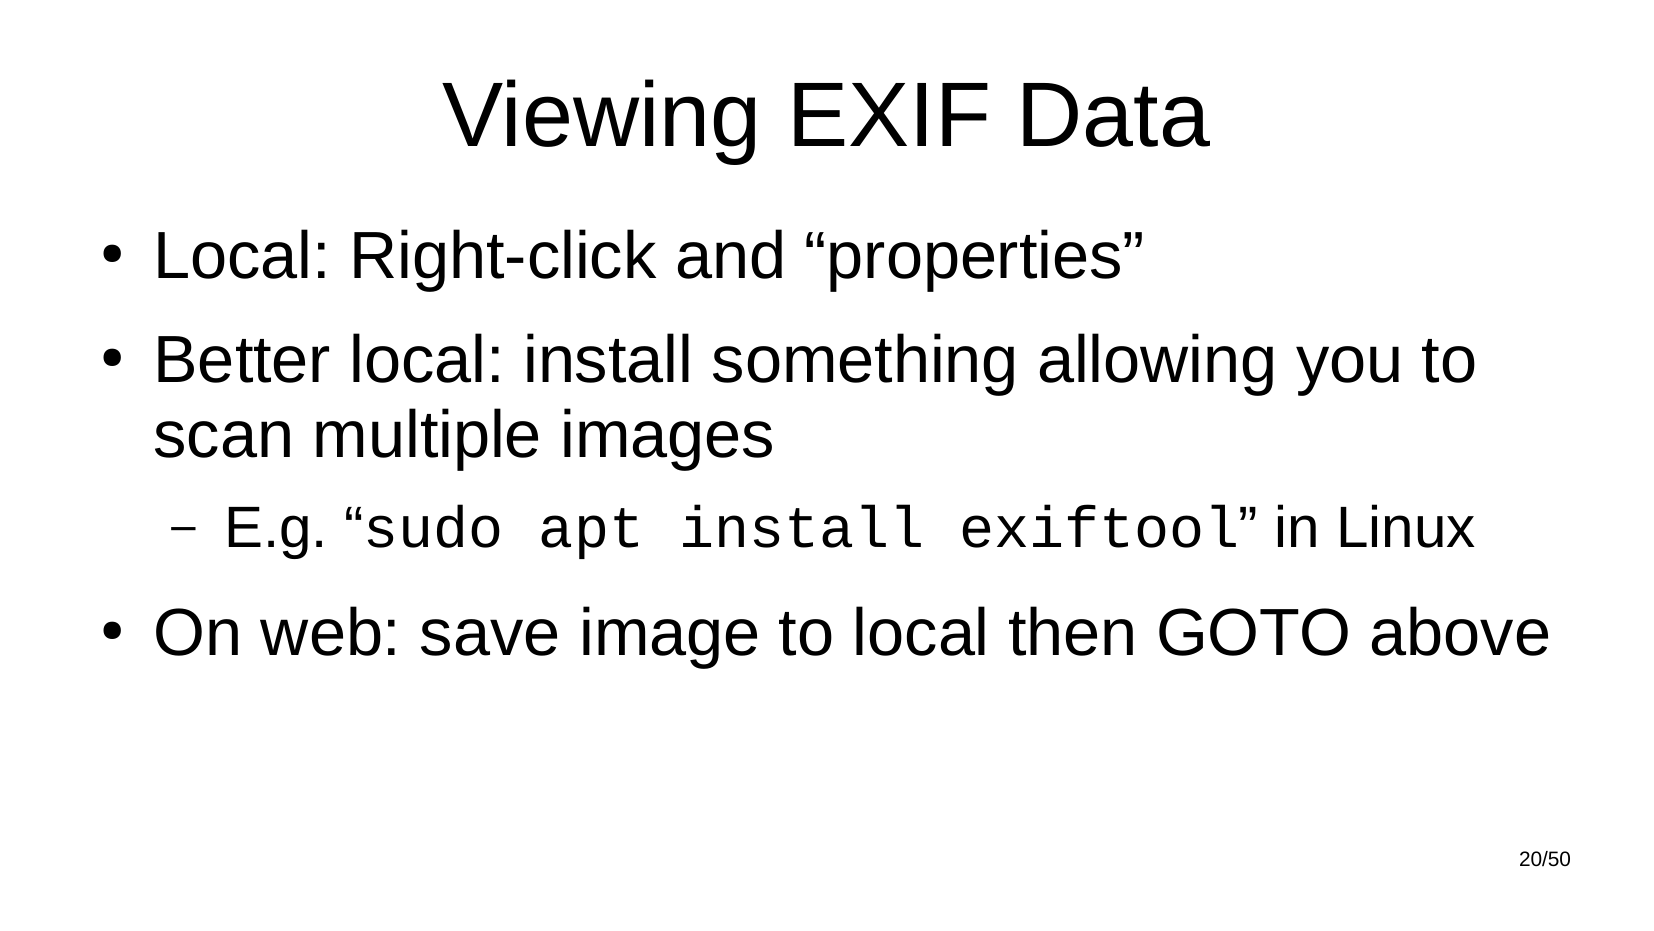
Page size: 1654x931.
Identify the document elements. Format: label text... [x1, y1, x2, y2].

title Viewing EXIF Data [82, 37, 1571, 193]
list Local: Right-click and “properties” Better local: install something allowing you to scan multiple images E.g. “sudo apt install exiftool” in Linux On web: save image to local then GOTO above [82, 217, 1571, 758]
